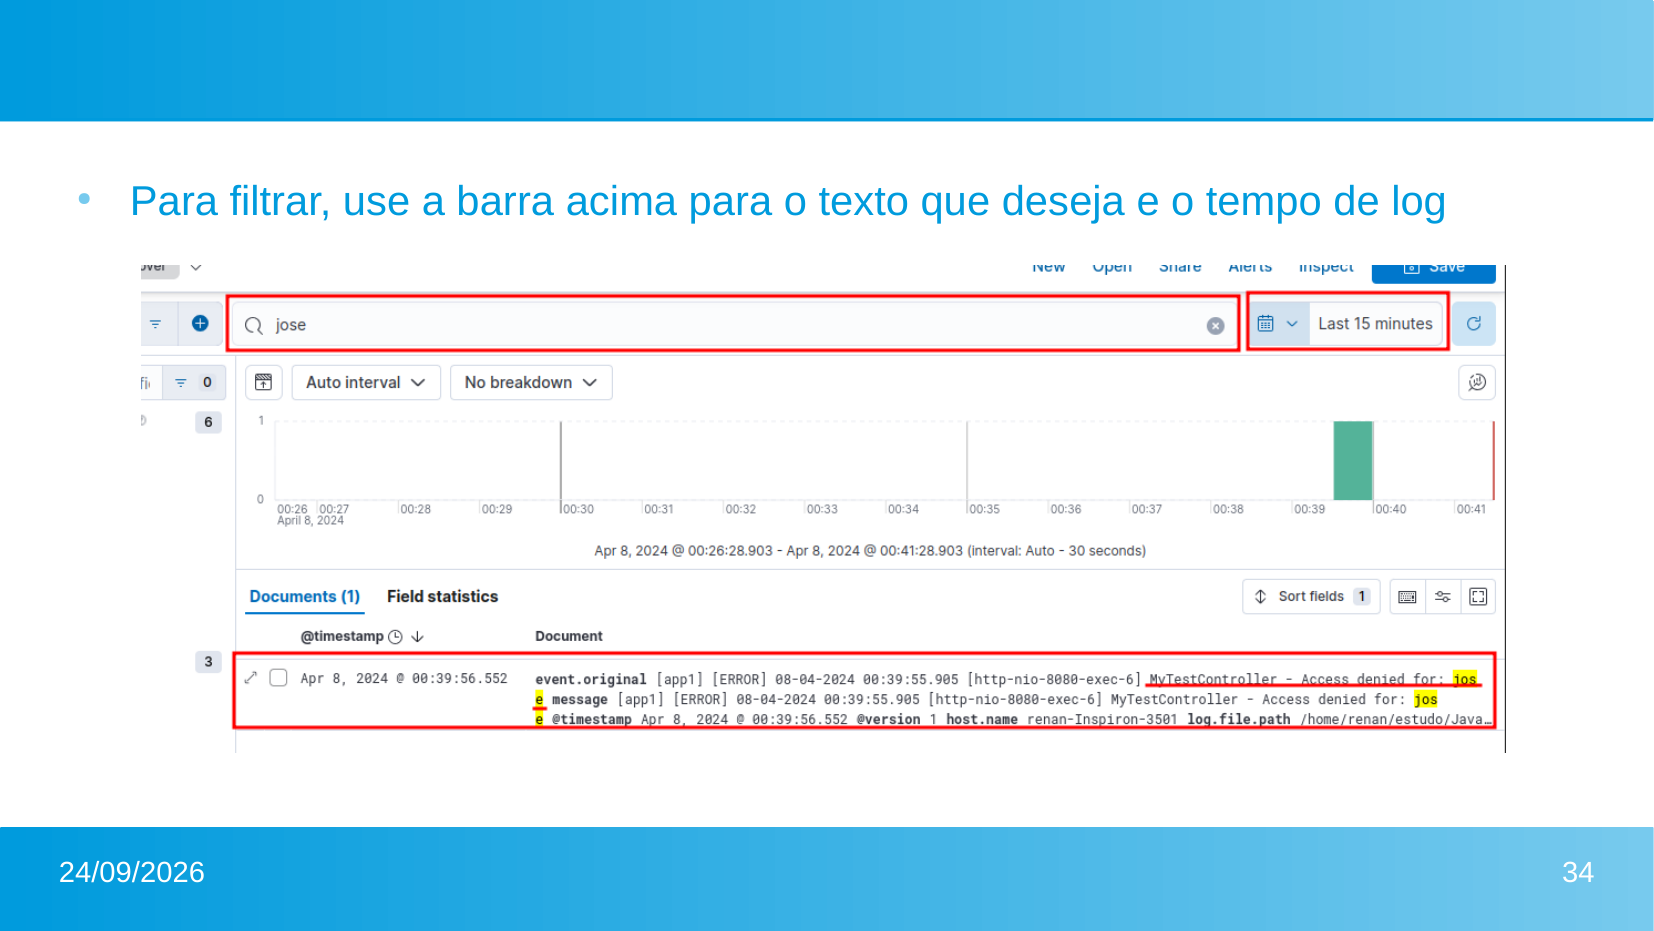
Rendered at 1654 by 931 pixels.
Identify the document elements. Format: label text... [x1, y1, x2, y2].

picture [141, 265, 1506, 754]
list Para filtrar, use a barra acima para o texto que deseja e o tempo de log [59, 177, 1595, 237]
